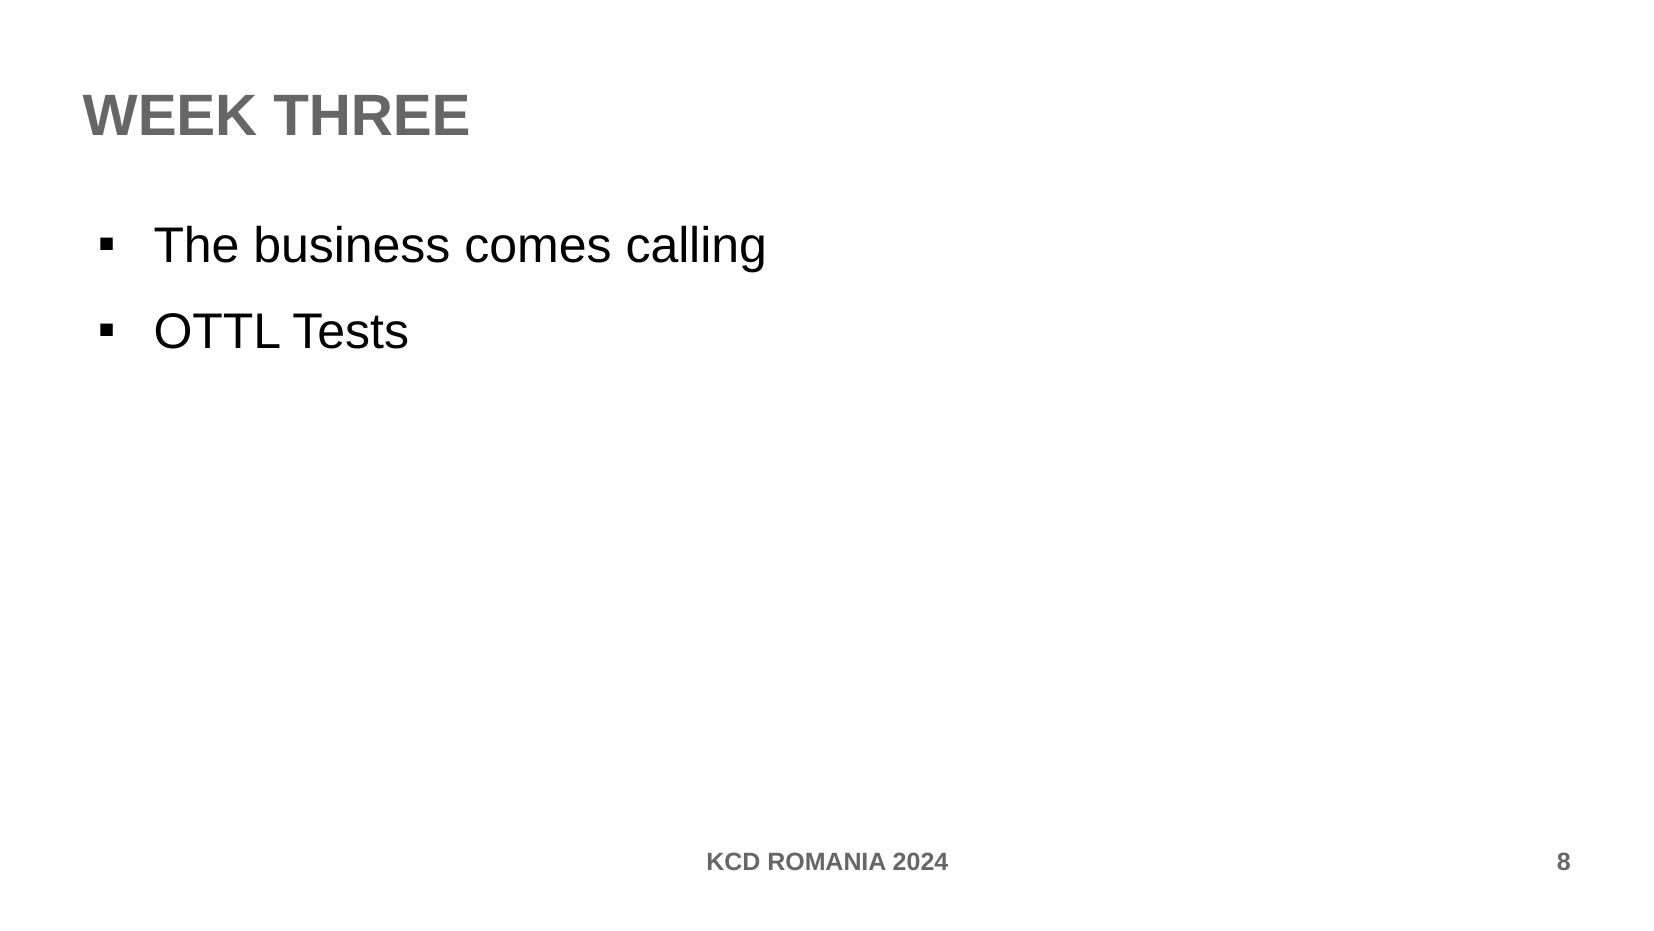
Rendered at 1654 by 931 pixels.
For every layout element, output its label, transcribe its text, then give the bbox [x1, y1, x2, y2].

list The business comes calling OTTL Tests [82, 217, 1571, 758]
title WEEK THREE [82, 37, 1571, 193]
